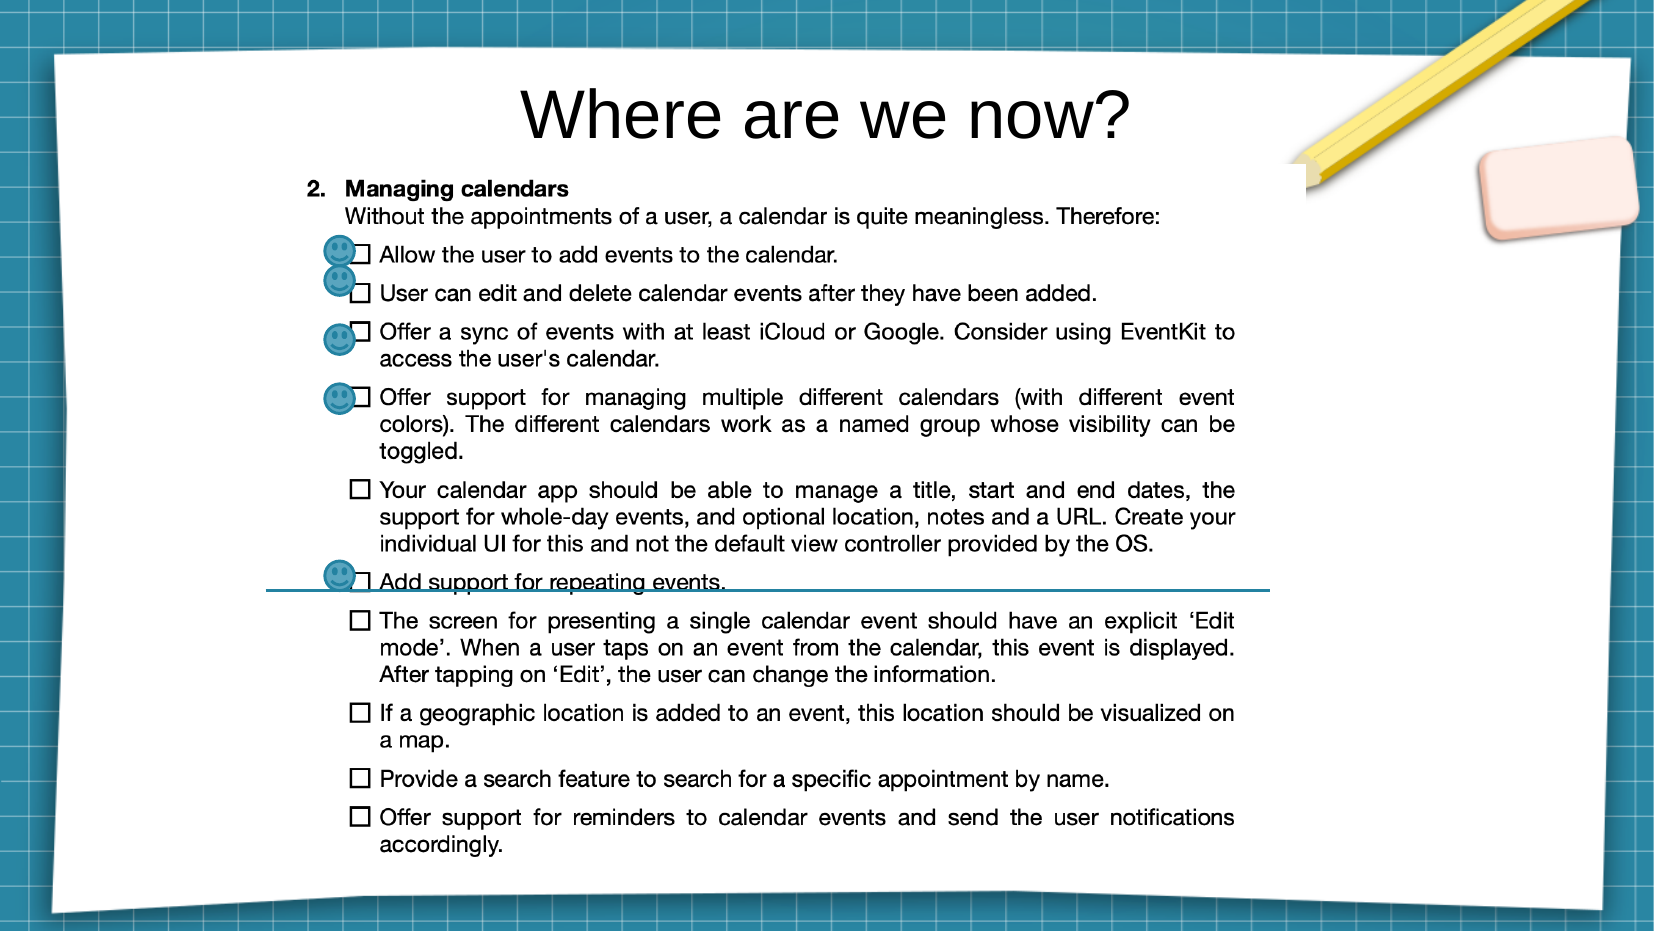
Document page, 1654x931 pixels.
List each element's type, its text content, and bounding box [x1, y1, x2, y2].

text_box [324, 561, 355, 591]
title Where are we now? [82, 37, 1571, 193]
text_box [324, 236, 355, 296]
text_box [324, 324, 355, 355]
text_box [324, 383, 355, 414]
picture [0, 0, 1654, 931]
